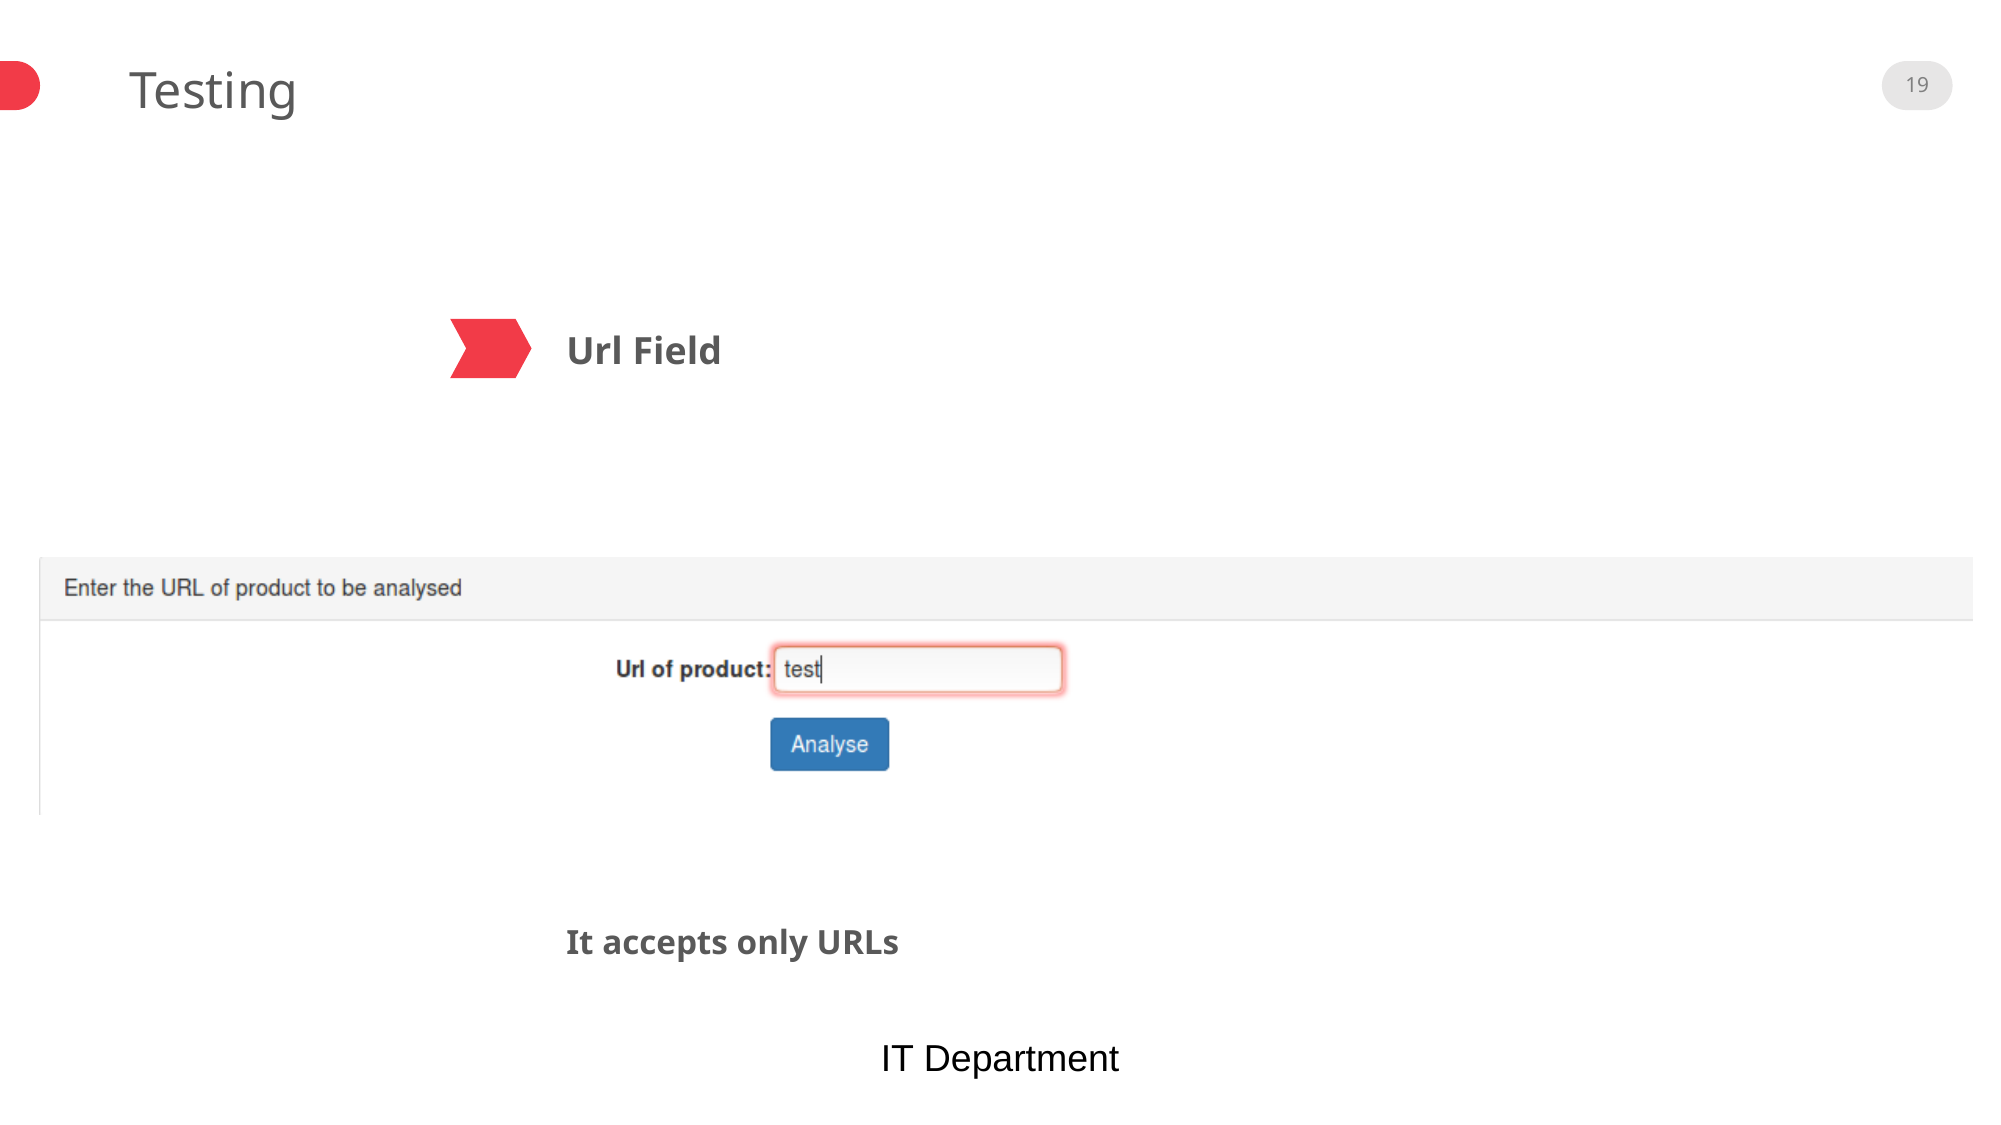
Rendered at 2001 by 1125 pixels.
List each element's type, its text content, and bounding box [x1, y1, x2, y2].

list Testing [54, 65, 1844, 139]
text_box IT Department [865, 1029, 1135, 1087]
slide_number <number> [1881, 53, 1953, 118]
text_box Url Field [560, 319, 1313, 380]
text_box [450, 318, 532, 379]
text_box It accepts only URLs [560, 881, 1725, 969]
picture [39, 557, 1973, 815]
